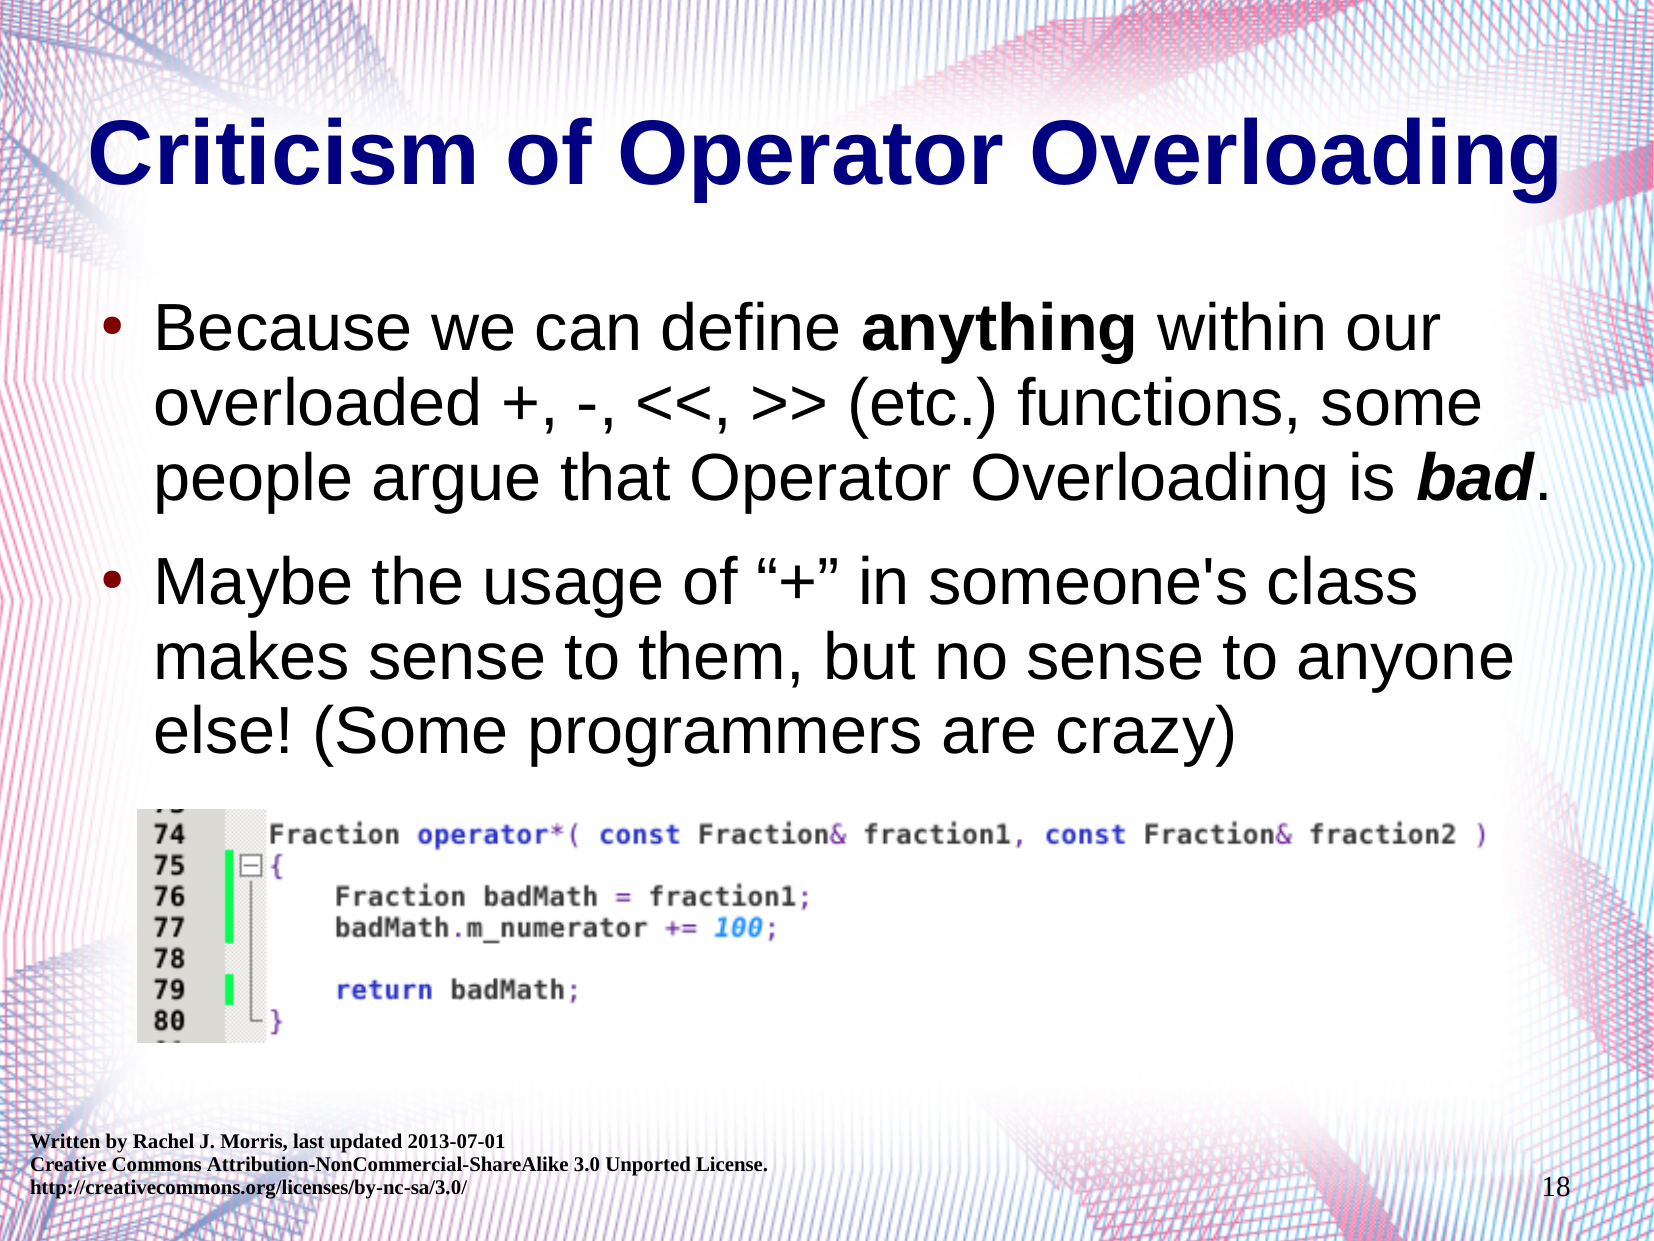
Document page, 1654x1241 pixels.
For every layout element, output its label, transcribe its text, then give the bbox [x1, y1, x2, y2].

picture [0, 0, 1654, 1241]
title Criticism of Operator Overloading [82, 49, 1571, 257]
list Because we can define anything within our overloaded +, -, <<, >> (etc.) functions, some people argue that Operator Overloading is bad. Maybe the usage of “+” in someone's class makes sense to them, but no sense to anyone else! (Some programmers are crazy) [82, 290, 1571, 1010]
